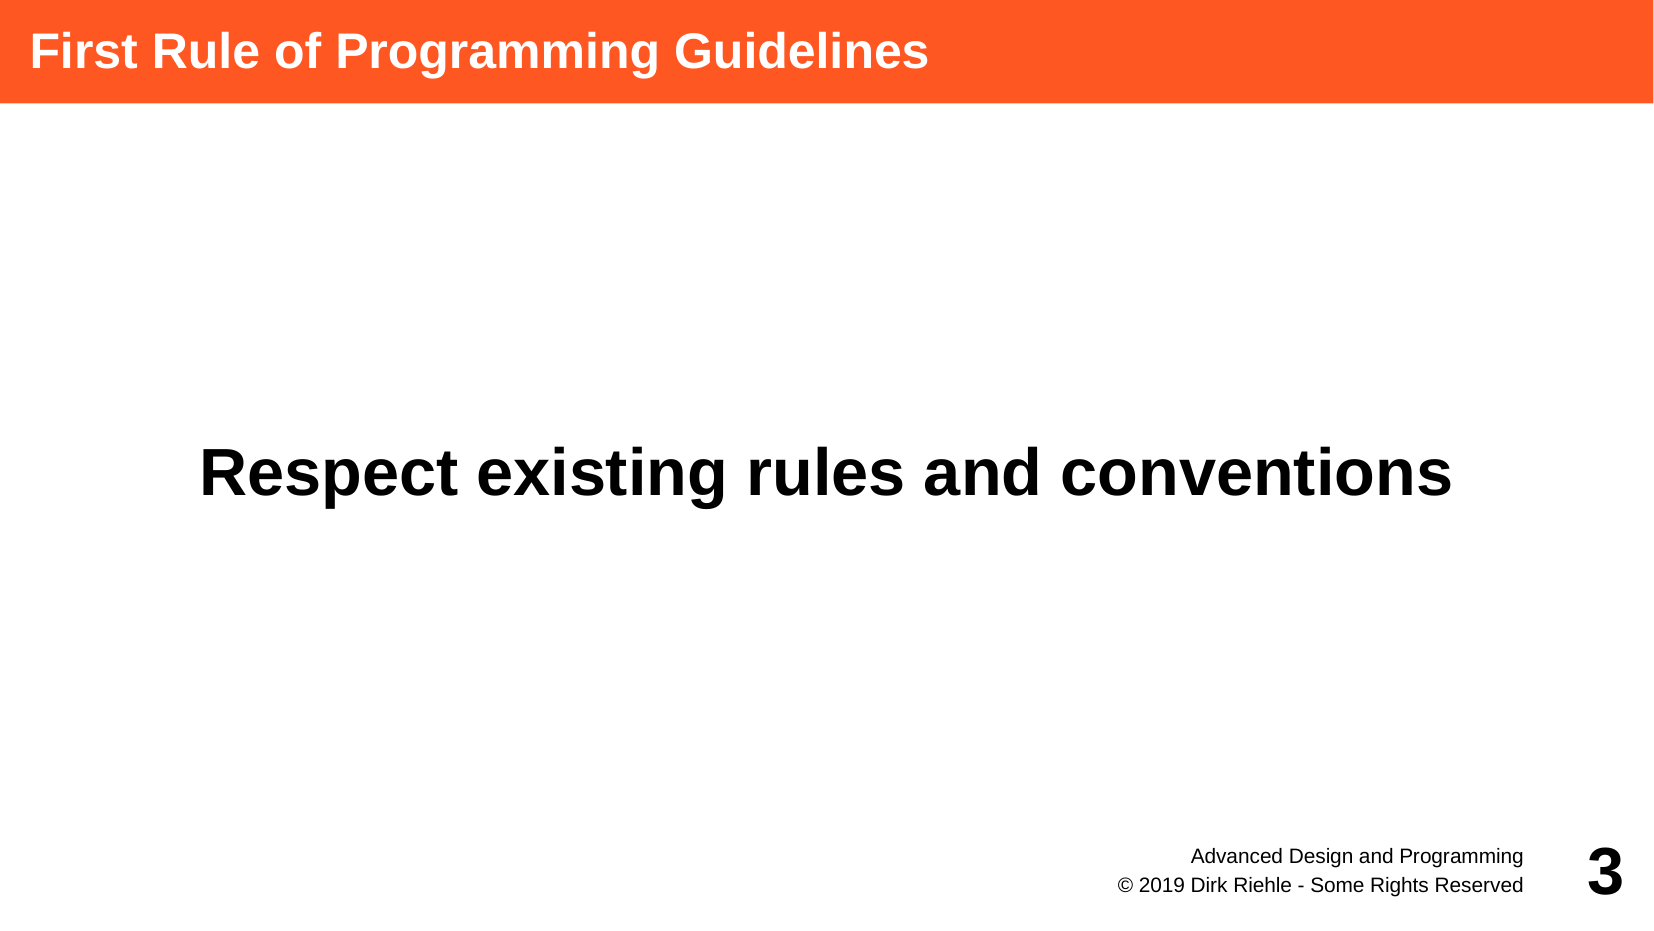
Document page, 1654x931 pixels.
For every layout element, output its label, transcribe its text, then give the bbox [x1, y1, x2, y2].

subtitle Respect existing rules and conventions [29, 132, 1625, 813]
title First Rule of Programming Guidelines [0, 0, 1654, 104]
